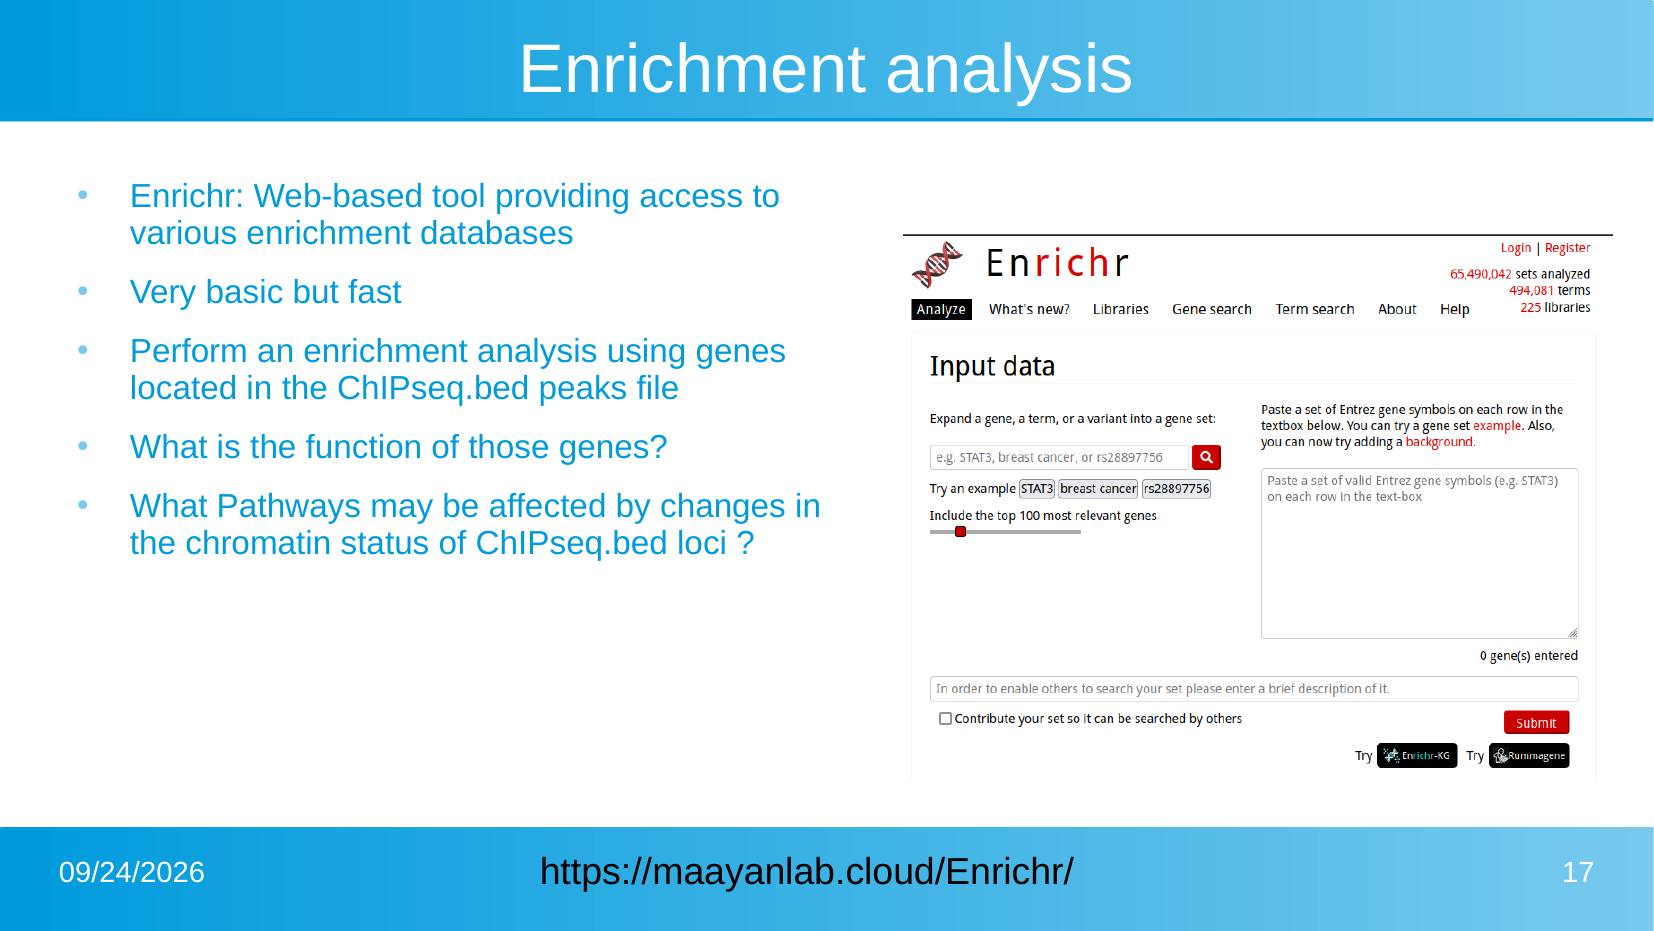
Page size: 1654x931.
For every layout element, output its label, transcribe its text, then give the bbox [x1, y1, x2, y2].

title Enrichment analysis [59, 29, 1595, 108]
list Enrichr: Web-based tool providing access to various enrichment databases Very basic but fast Perform an enrichment analysis using genes located in the ChIPseq.bed peaks file What is the function of those genes? What Pathways may be affected by changes in the chromatin status of ChIPseq.bed loci ? [59, 177, 863, 768]
picture [903, 234, 1613, 781]
text_box https://maayanlab.cloud/Enrichr/ [525, 843, 1090, 901]
